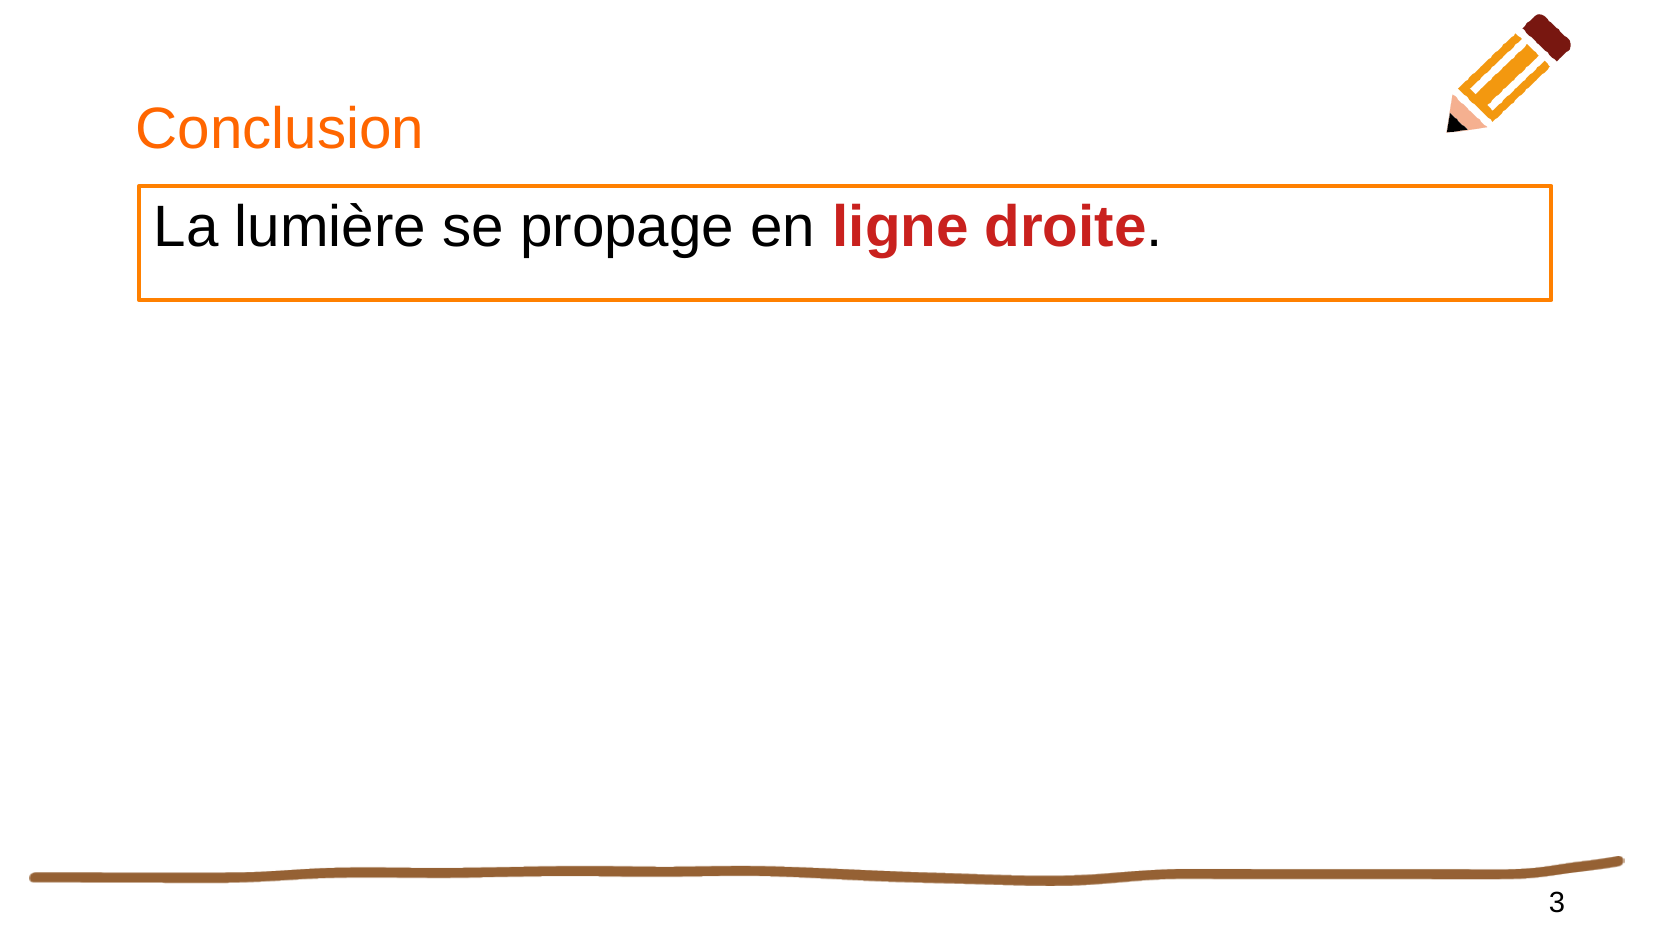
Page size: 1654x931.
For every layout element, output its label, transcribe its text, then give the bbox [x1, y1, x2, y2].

picture [29, 856, 1625, 886]
picture [1446, 14, 1571, 133]
text_box La lumière se propage en ligne droite. [138, 186, 1552, 301]
title Conclusion [64, 76, 464, 181]
